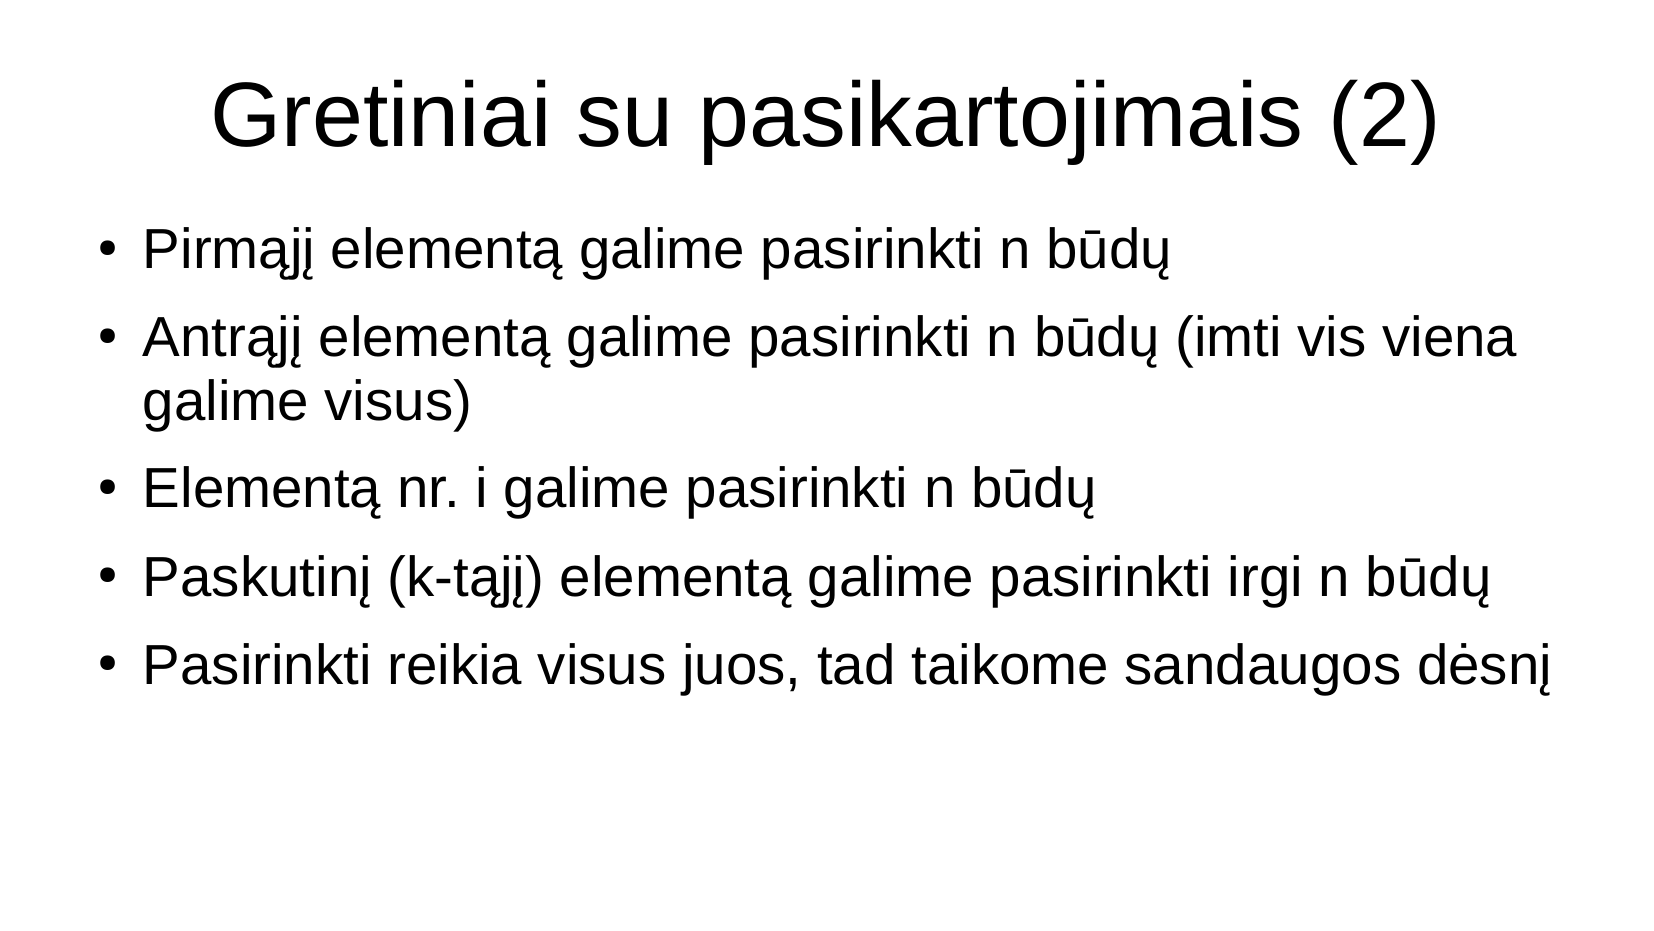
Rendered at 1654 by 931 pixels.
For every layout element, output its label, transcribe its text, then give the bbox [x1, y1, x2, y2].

title Gretiniai su pasikartojimais (2) [82, 36, 1571, 193]
list Pirmąjį elementą galime pasirinkti n būdų Antrąjį elementą galime pasirinkti n būdų (imti vis viena galime visus) Elementą nr. i galime pasirinkti n būdų Paskutinį (k-tąjį) elementą galime pasirinkti irgi n būdų Pasirinkti reikia visus juos, tad taikome sandaugos dėsnį [82, 217, 1571, 757]
